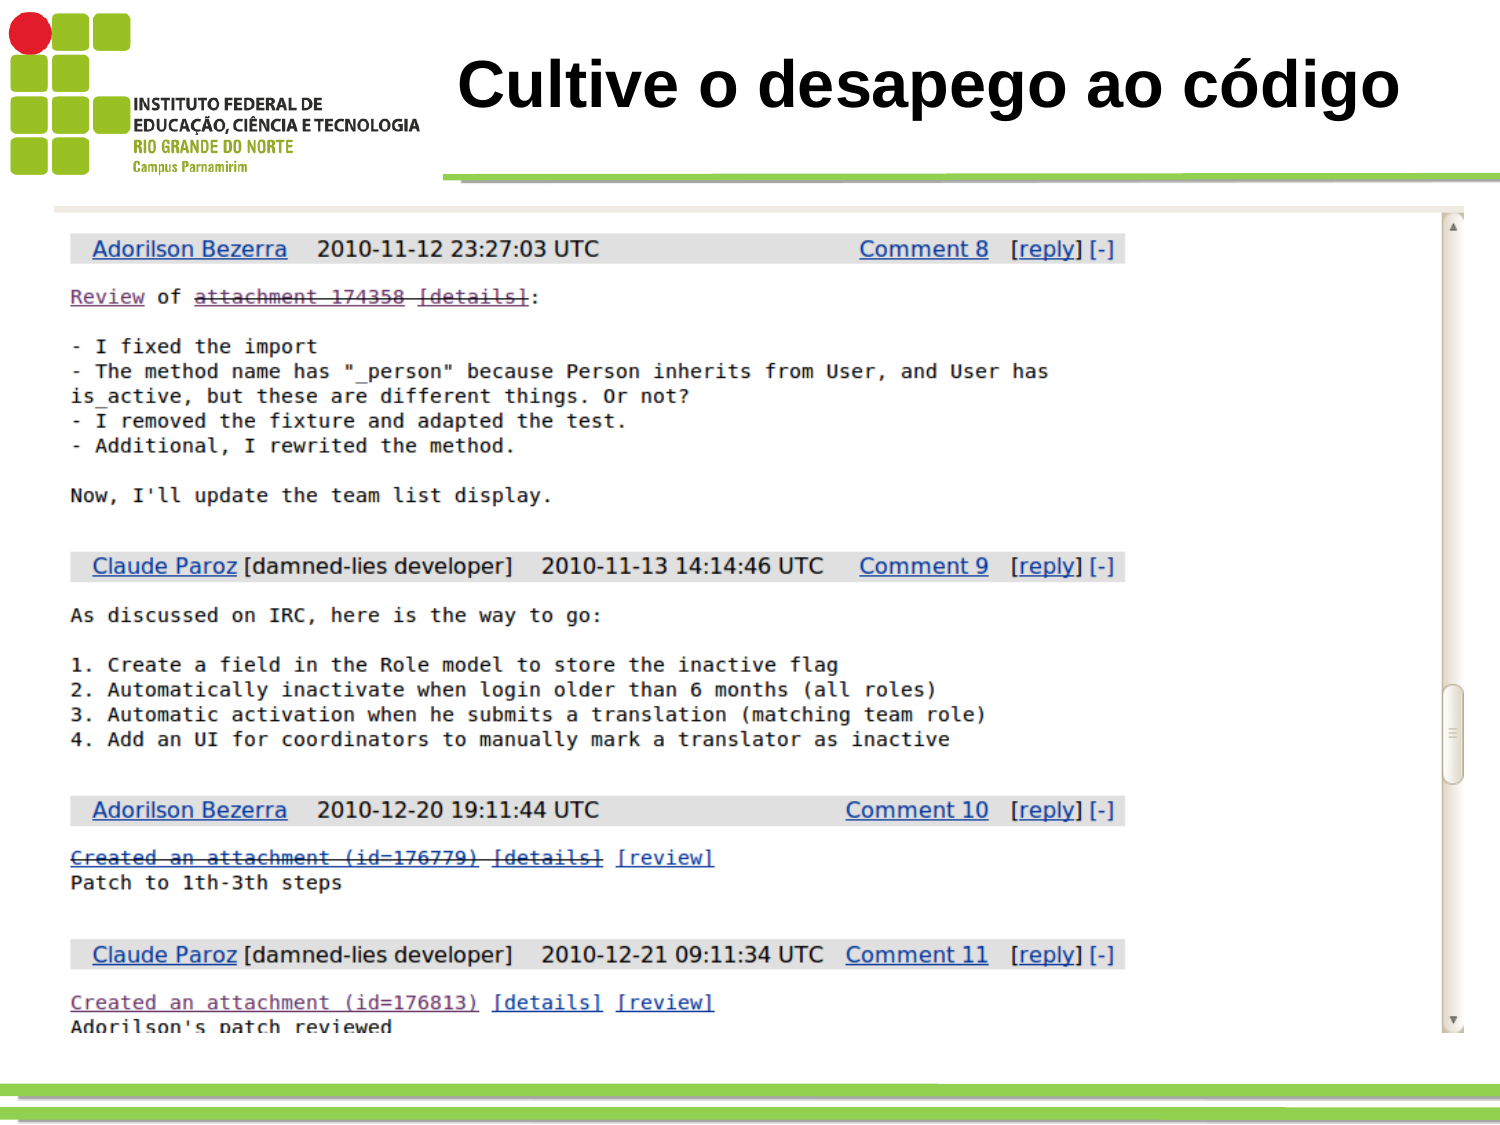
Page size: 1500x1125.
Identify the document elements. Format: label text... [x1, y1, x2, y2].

picture [5, 2, 430, 182]
title Cultive o desapego ao código [442, 0, 1499, 170]
picture [54, 206, 1464, 1033]
